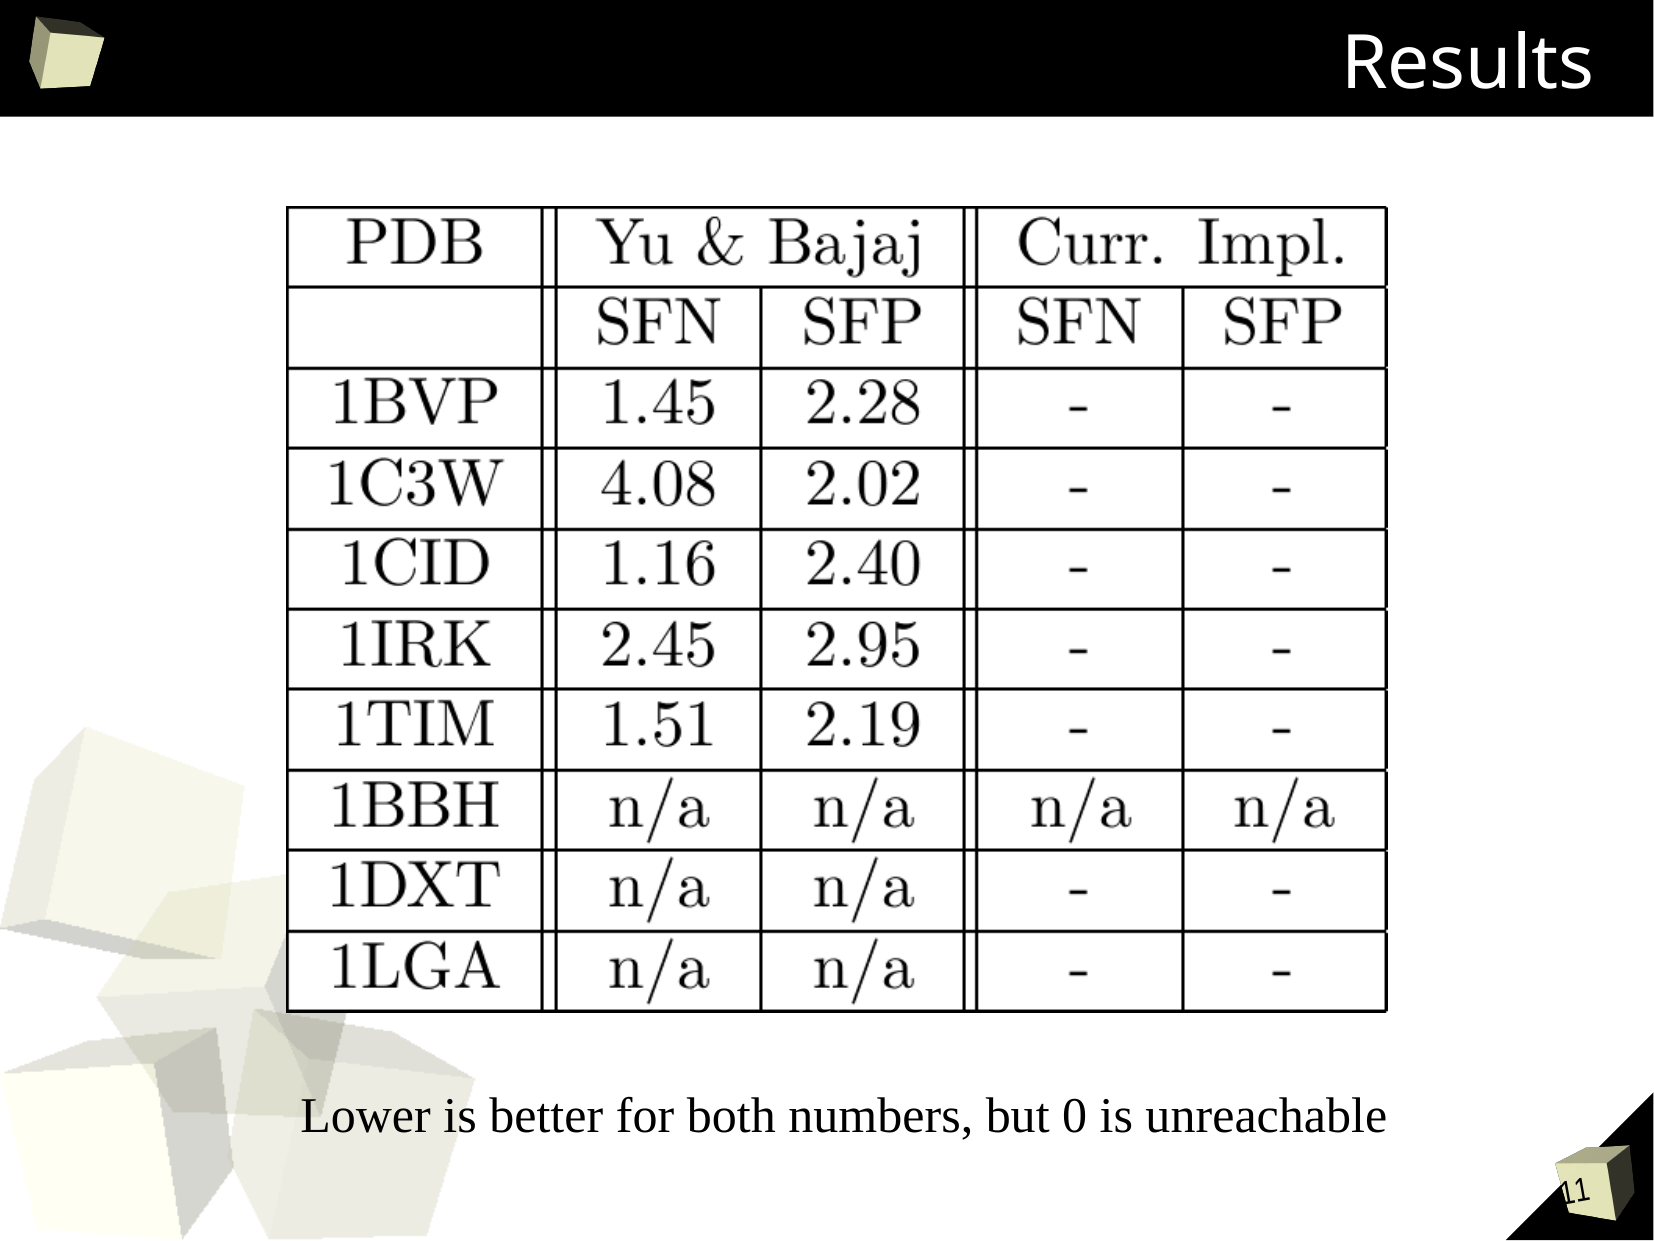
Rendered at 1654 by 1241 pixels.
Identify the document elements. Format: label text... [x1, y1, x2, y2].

picture [0, 206, 1388, 1241]
text_box Lower is better for both numbers, but 0 is unreachable [300, 1087, 1388, 1143]
title Results [118, 0, 1595, 119]
